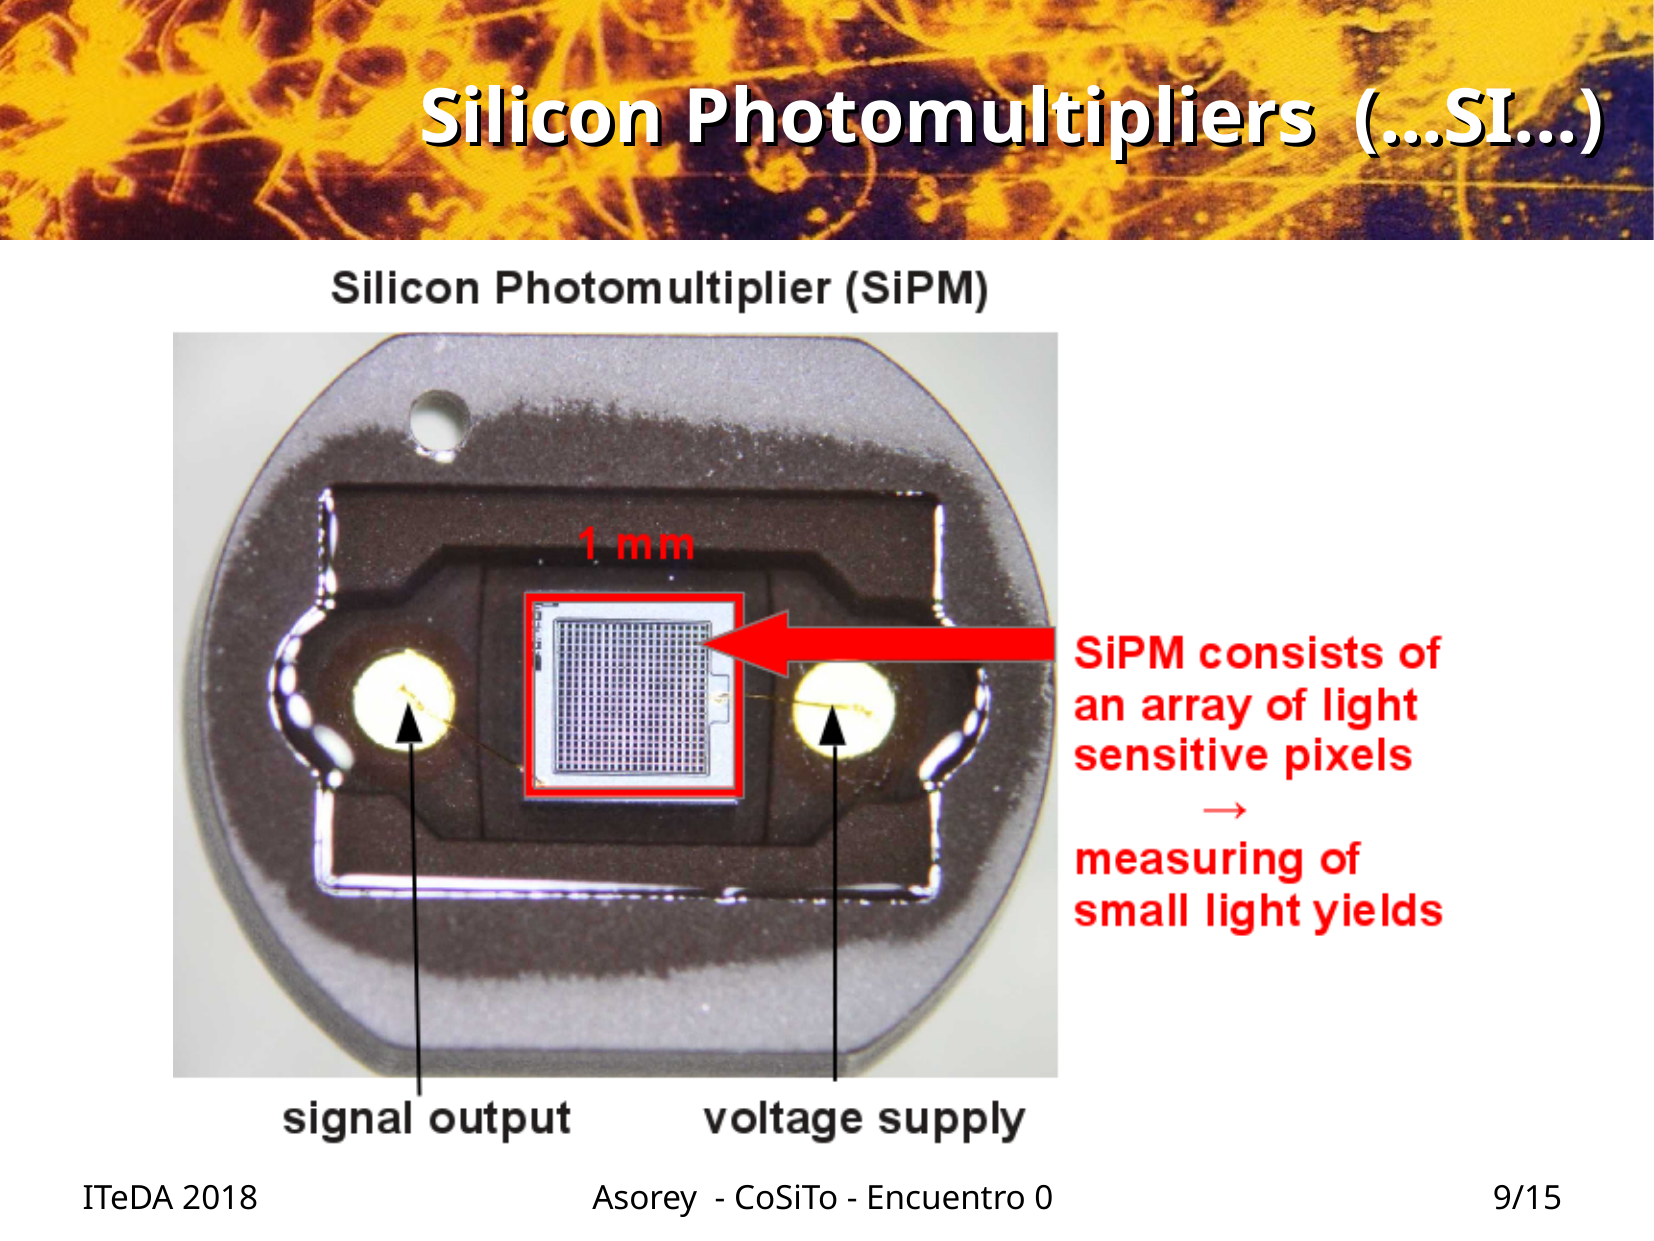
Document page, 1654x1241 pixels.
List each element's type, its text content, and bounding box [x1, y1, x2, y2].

picture [173, 254, 1477, 1156]
picture [0, 0, 1654, 240]
title Silicon Photomultipliers (...SI...) [45, 38, 1606, 189]
